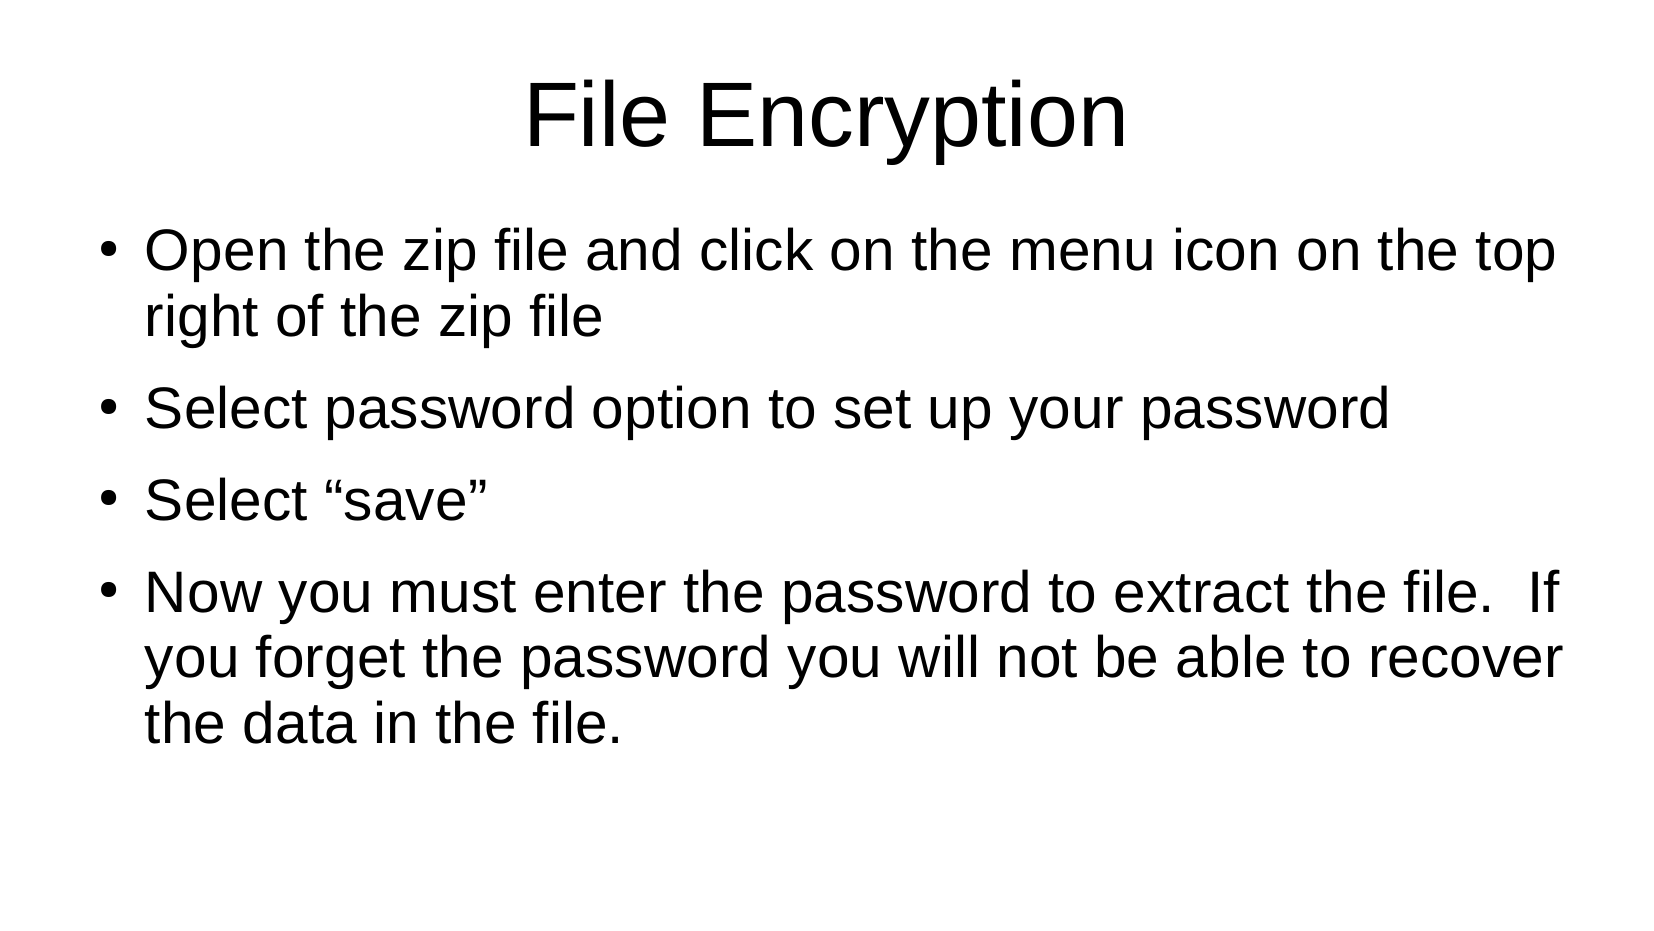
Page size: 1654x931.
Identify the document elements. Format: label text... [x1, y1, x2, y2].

list Open the zip file and click on the menu icon on the top right of the zip file Select password option to set up your password Select “save” Now you must enter the password to extract the file. If you forget the password you will not be able to recover the data in the file. [82, 217, 1571, 758]
title File Encryption [82, 37, 1571, 193]
